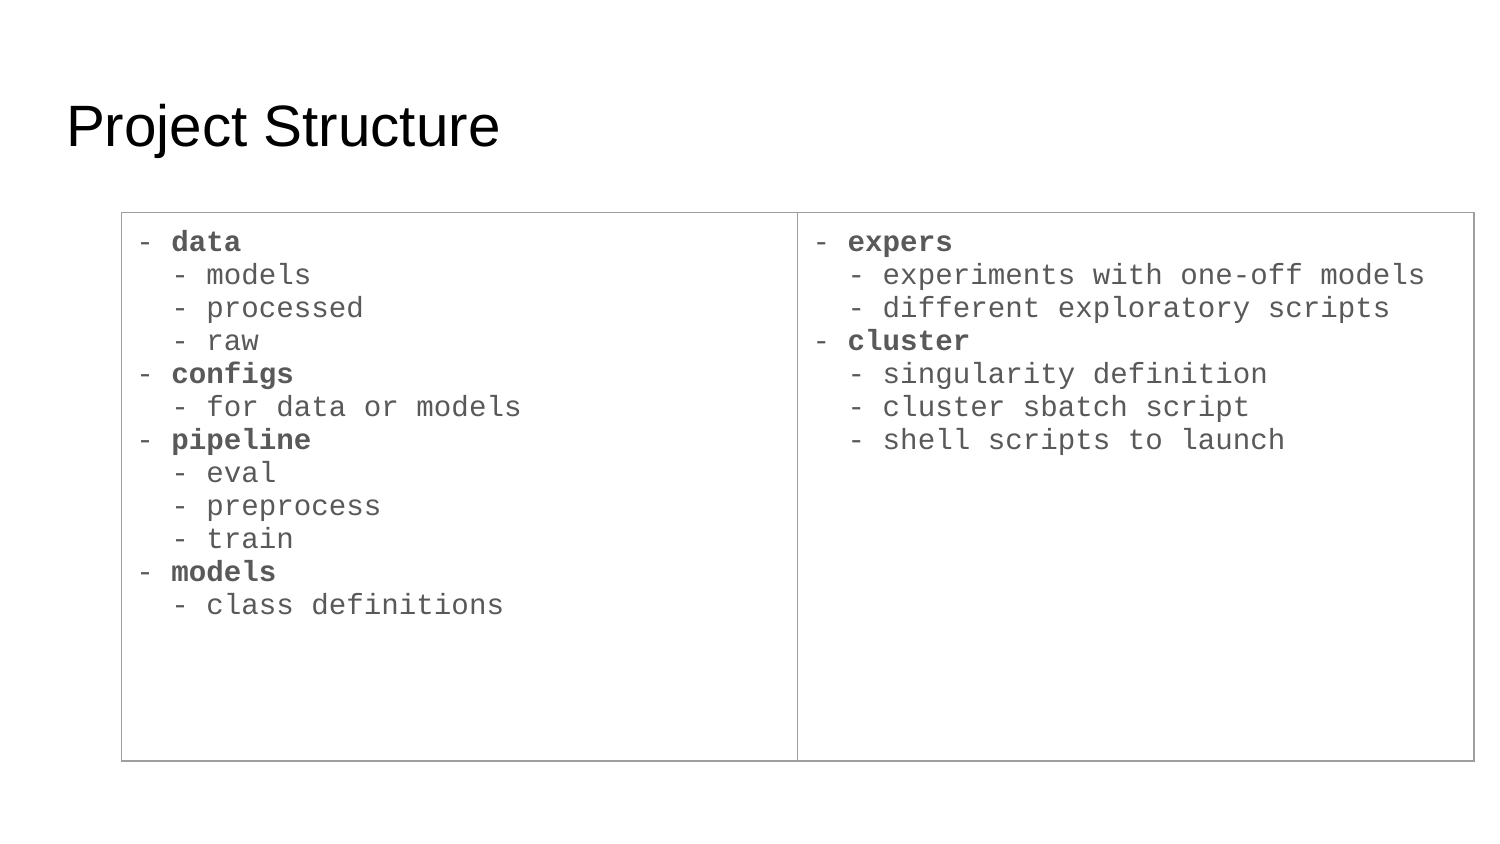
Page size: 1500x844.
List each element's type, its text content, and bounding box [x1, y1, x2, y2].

list [51, 189, 1449, 828]
title Project Structure [51, 72, 1449, 167]
table_header - expers - experiments with one-off models - different exploratory scripts - cluster - singularity definition - cluster sbatch script - shell scripts to launch [798, 213, 1473, 760]
table_header - data - models - processed - raw - configs - for data or models - pipeline - eval - preprocess - train - models - class definitions [122, 213, 797, 760]
